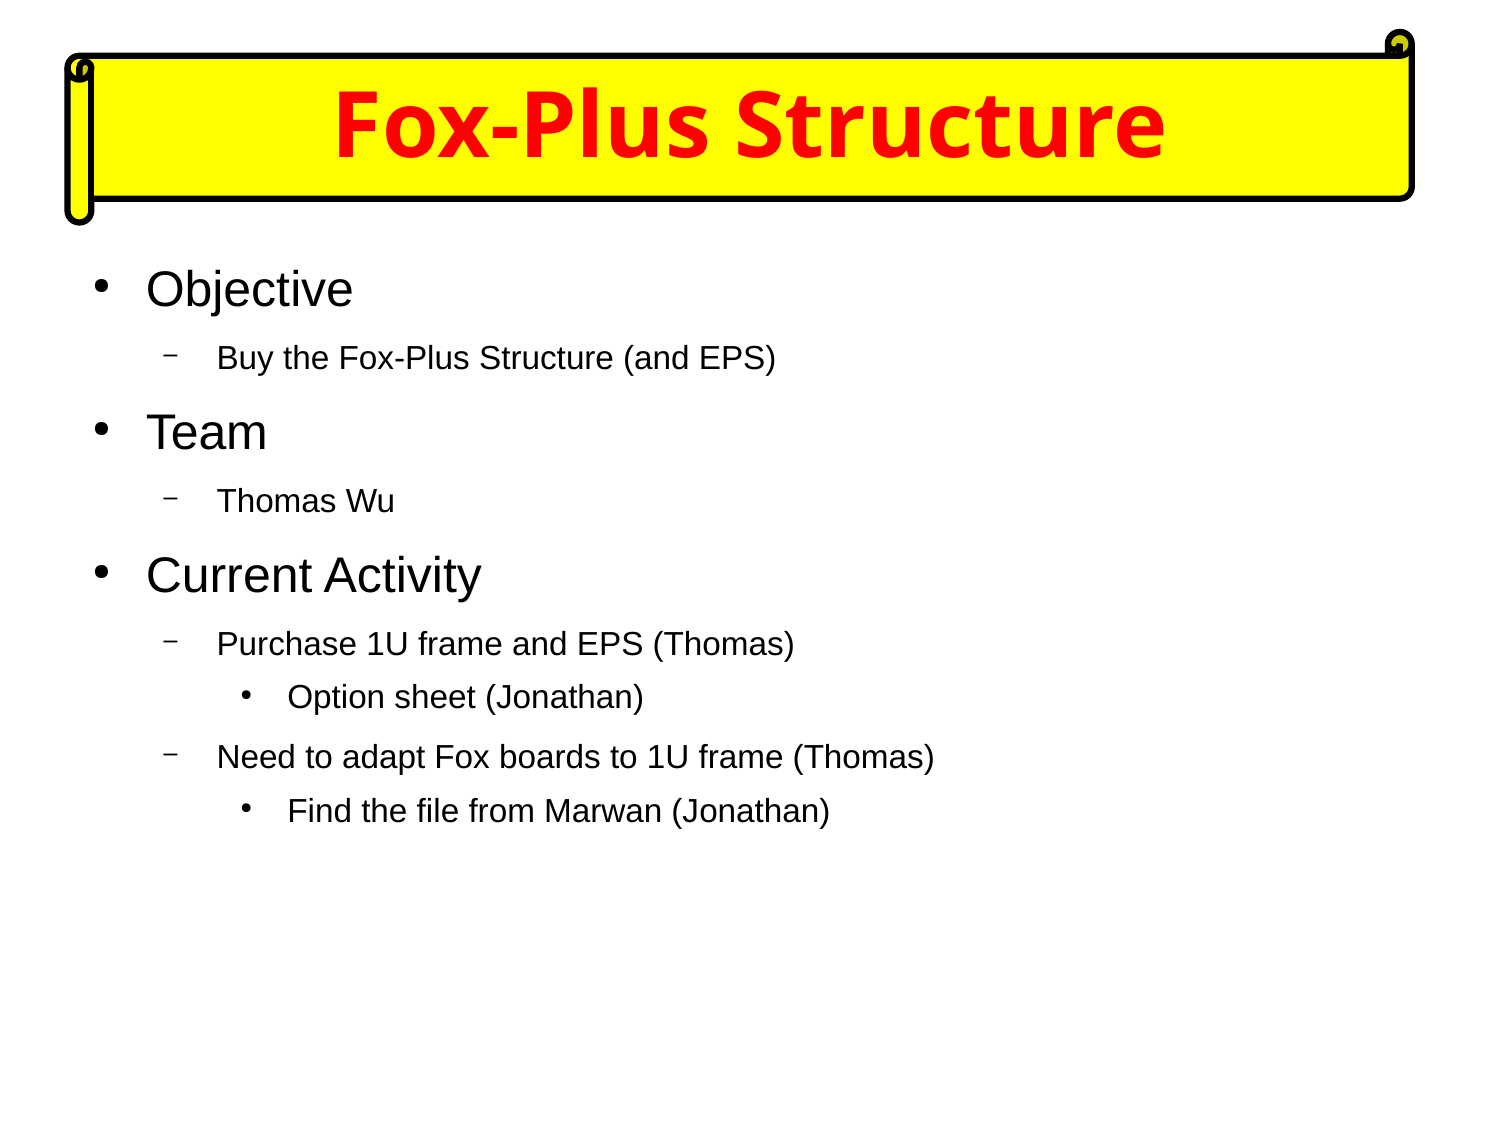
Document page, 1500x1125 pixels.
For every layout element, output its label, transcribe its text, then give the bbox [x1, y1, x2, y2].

text_box Fox-Plus Structure [0, 58, 1500, 184]
text_box [67, 184, 1412, 223]
text_box [72, 31, 1412, 58]
list Objective Buy the Fox-Plus Structure (and EPS) Team Thomas Wu Current Activity Purchase 1U frame and EPS (Thomas) Option sheet (Jonathan) Need to adapt Fox boards to 1U frame (Thomas) Find the file from Marwan (Jonathan) [75, 263, 1425, 916]
